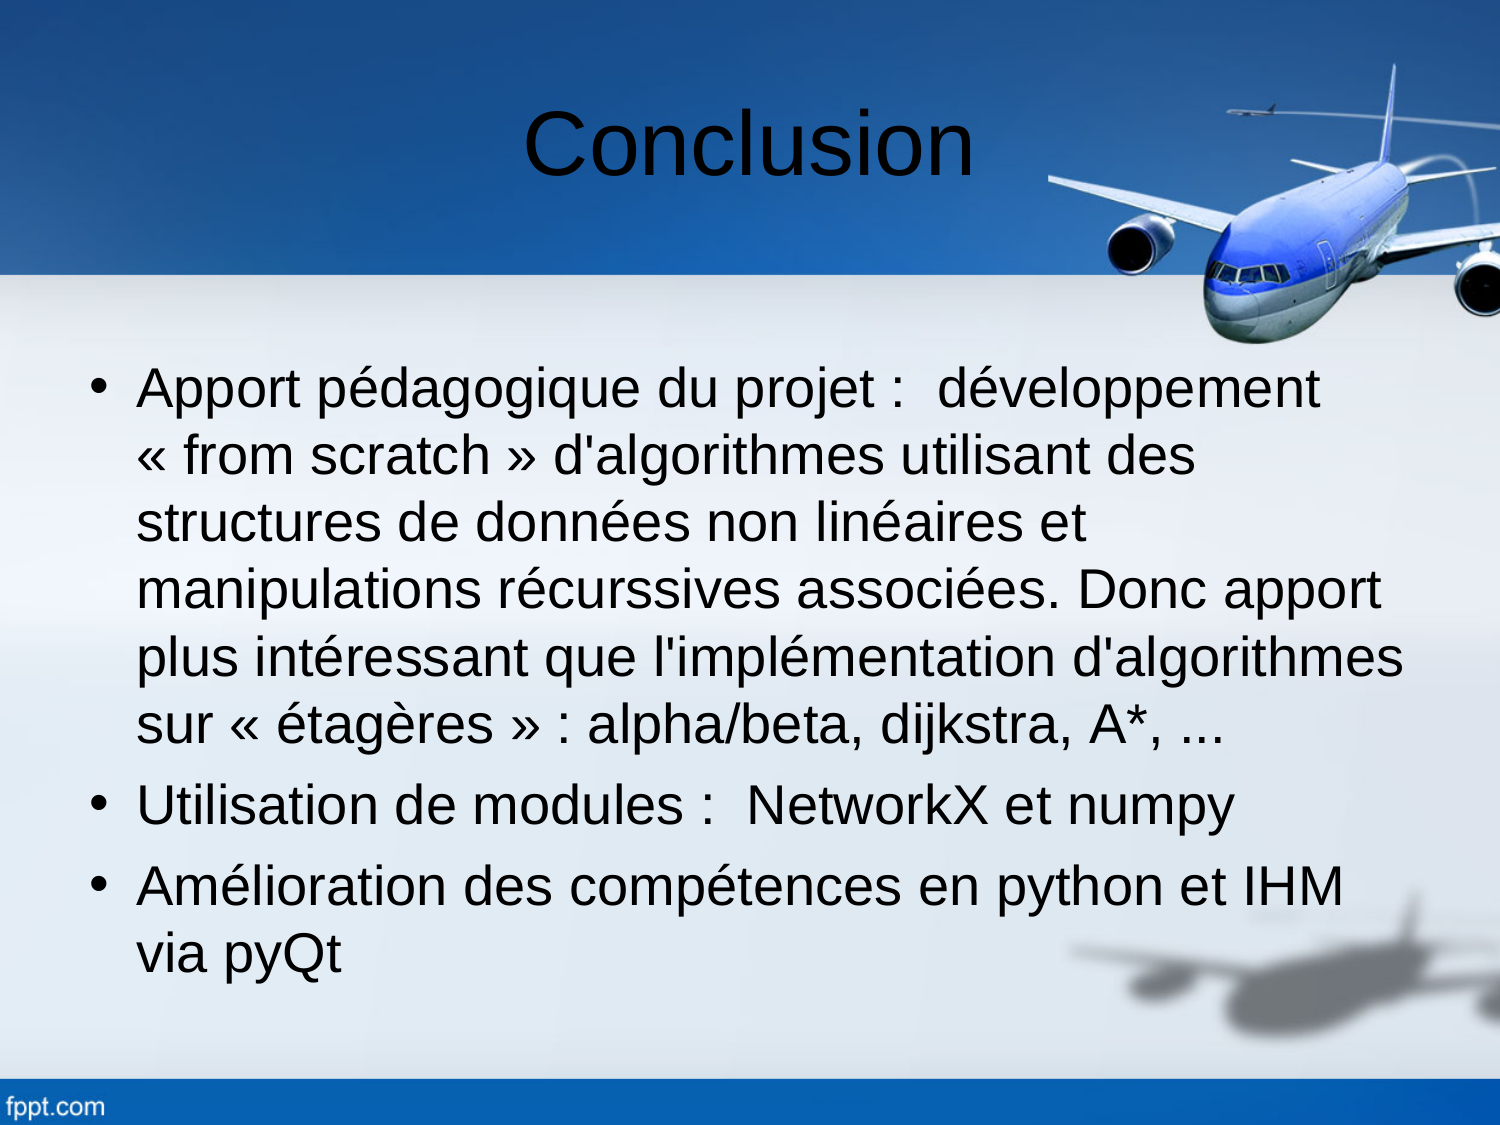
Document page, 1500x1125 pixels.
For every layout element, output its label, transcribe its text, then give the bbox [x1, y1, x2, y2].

picture [0, 0, 1500, 1125]
list Apport pédagogique du projet : développement « from scratch » d'algorithmes utilisant des structures de données non linéaires et manipulations récurssives associées. Donc apport plus intéressant que l'implémentation d'algorithmes sur « étagères » : alpha/beta, dijkstra, A*, ... Utilisation de modules : NetworkX et numpy Amélioration des compétences en python et IHM via pyQt [75, 262, 1426, 1005]
title Conclusion [75, 45, 1426, 233]
